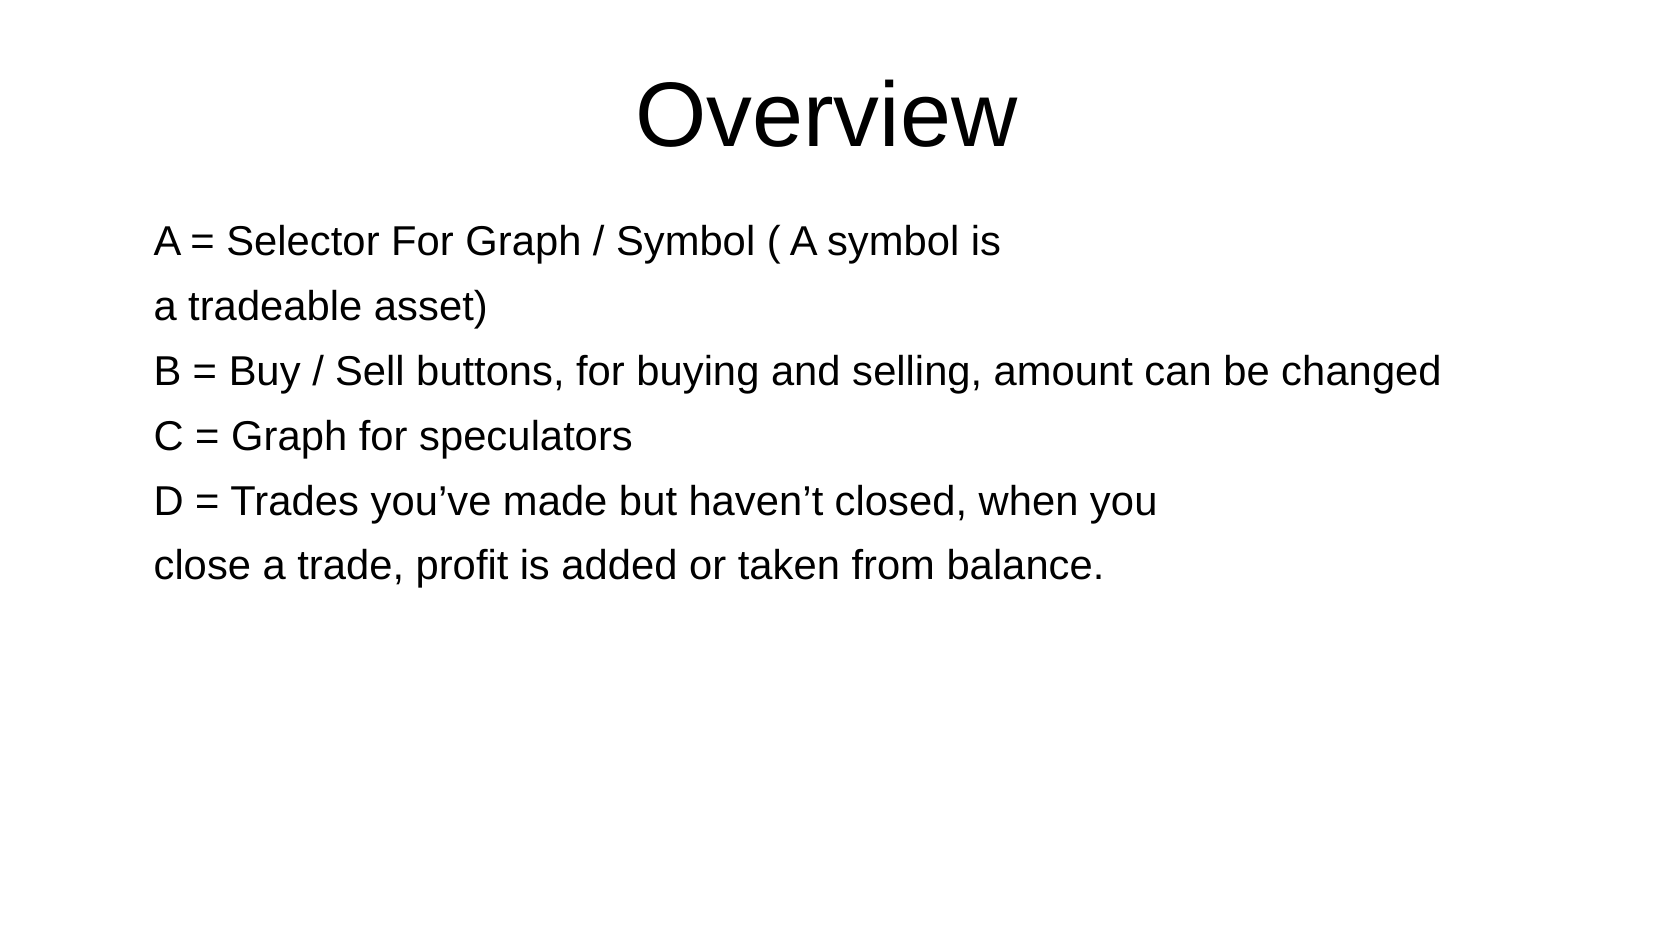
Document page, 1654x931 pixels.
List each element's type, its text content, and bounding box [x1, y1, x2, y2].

title Overview [82, 37, 1571, 193]
list A = Selector For Graph / Symbol ( A symbol is a tradeable asset) B = Buy / Sell buttons, for buying and selling, amount can be changed C = Graph for speculators D = Trades you’ve made but haven’t closed, when you close a trade, profit is added or taken from balance. [82, 217, 1571, 757]
